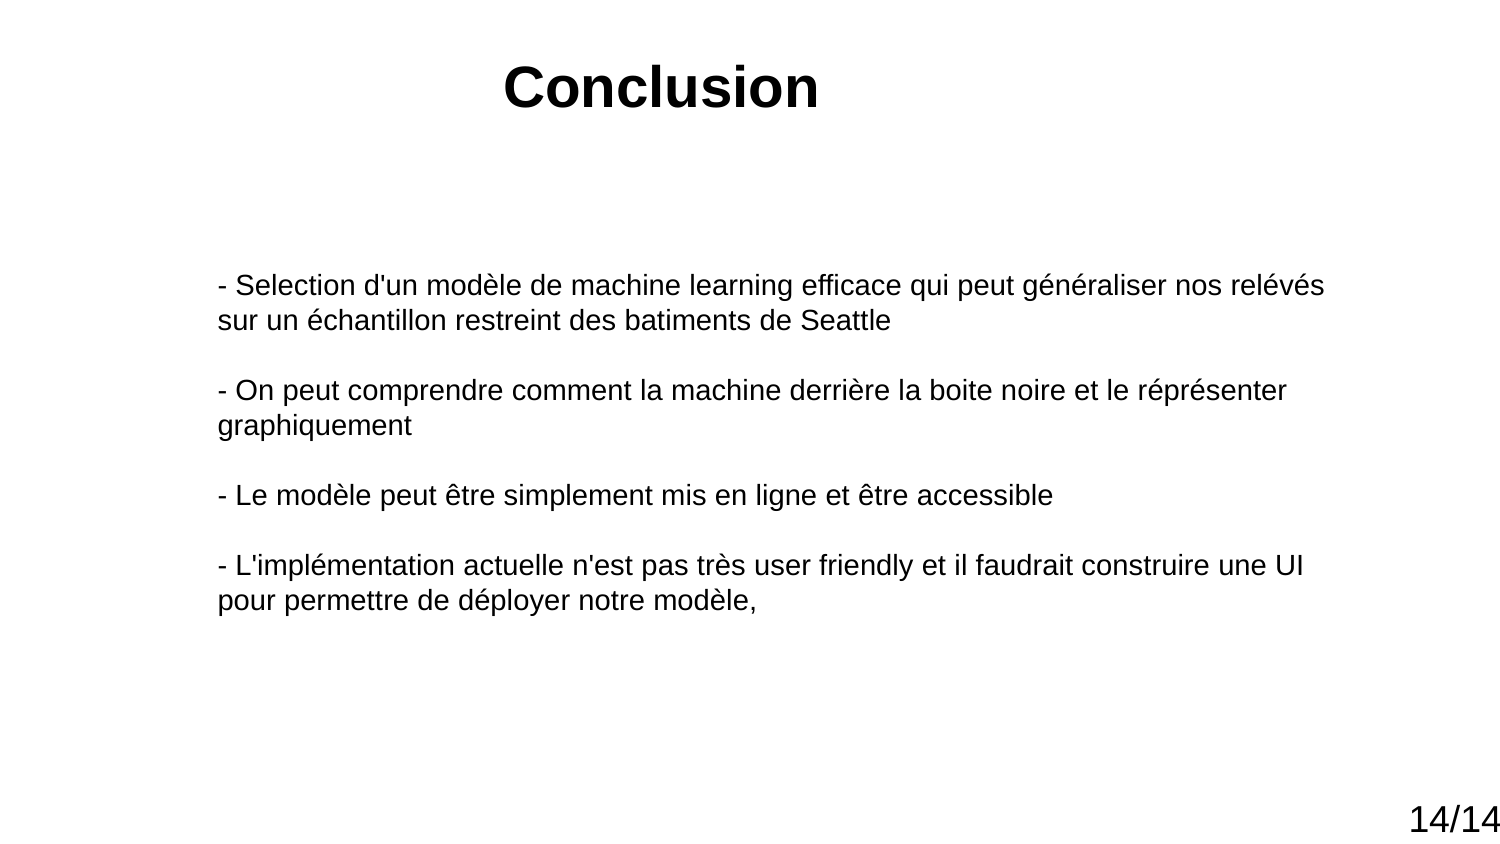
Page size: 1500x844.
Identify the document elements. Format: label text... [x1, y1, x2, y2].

text_box 14/14 [1393, 791, 1500, 844]
title Conclusion [488, 15, 1323, 154]
list - Selection d'un modèle de machine learning efficace qui peut généraliser nos relévés sur un échantillon restreint des batiments de Seattle - On peut comprendre comment la machine derrière la boite noire et le réprésenter graphiquement - Le modèle peut être simplement mis en ligne et être accessible - L'implémentation actuelle n'est pas très user friendly et il faudrait construire une UI pour permettre de déployer notre modèle, [202, 251, 1358, 730]
